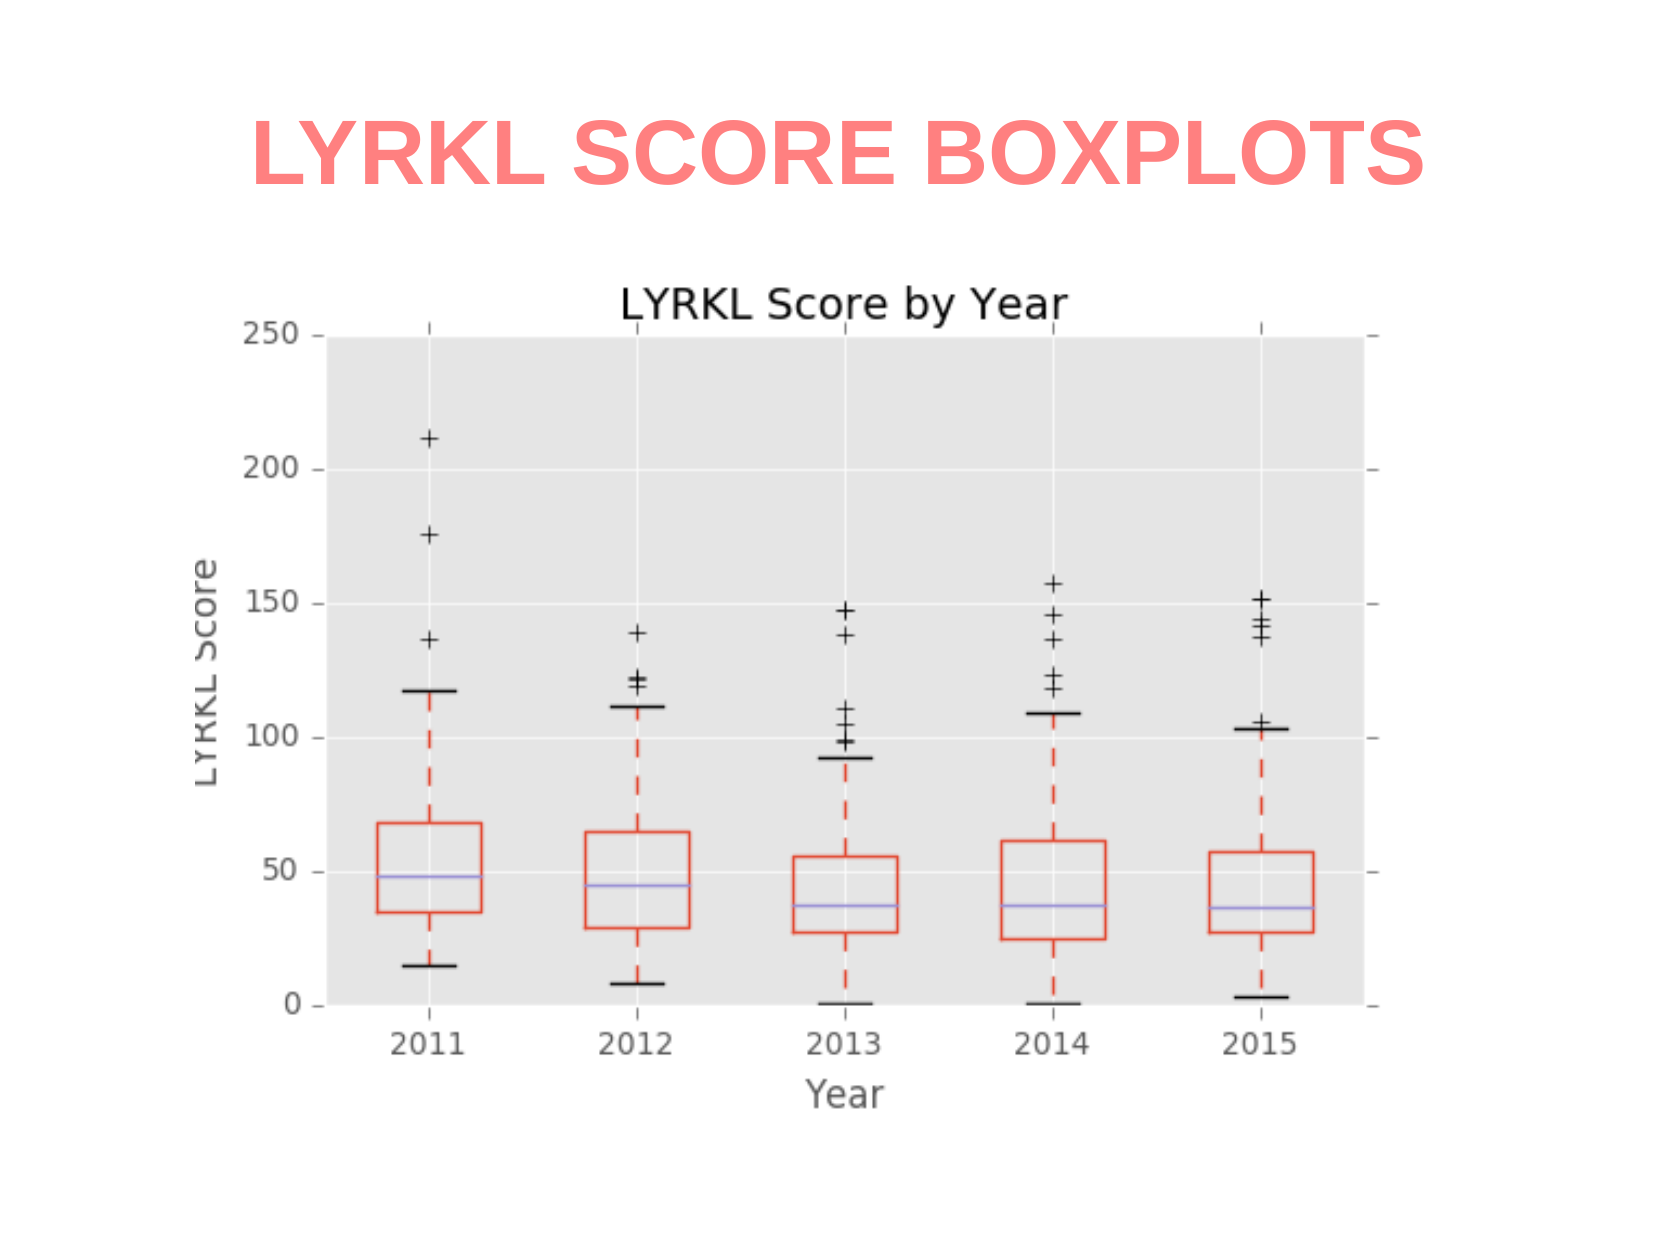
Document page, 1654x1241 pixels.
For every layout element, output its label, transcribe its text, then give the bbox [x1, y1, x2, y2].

title LYRKL SCORE BOXPLOTS [82, 49, 1571, 257]
picture [195, 246, 1495, 1141]
